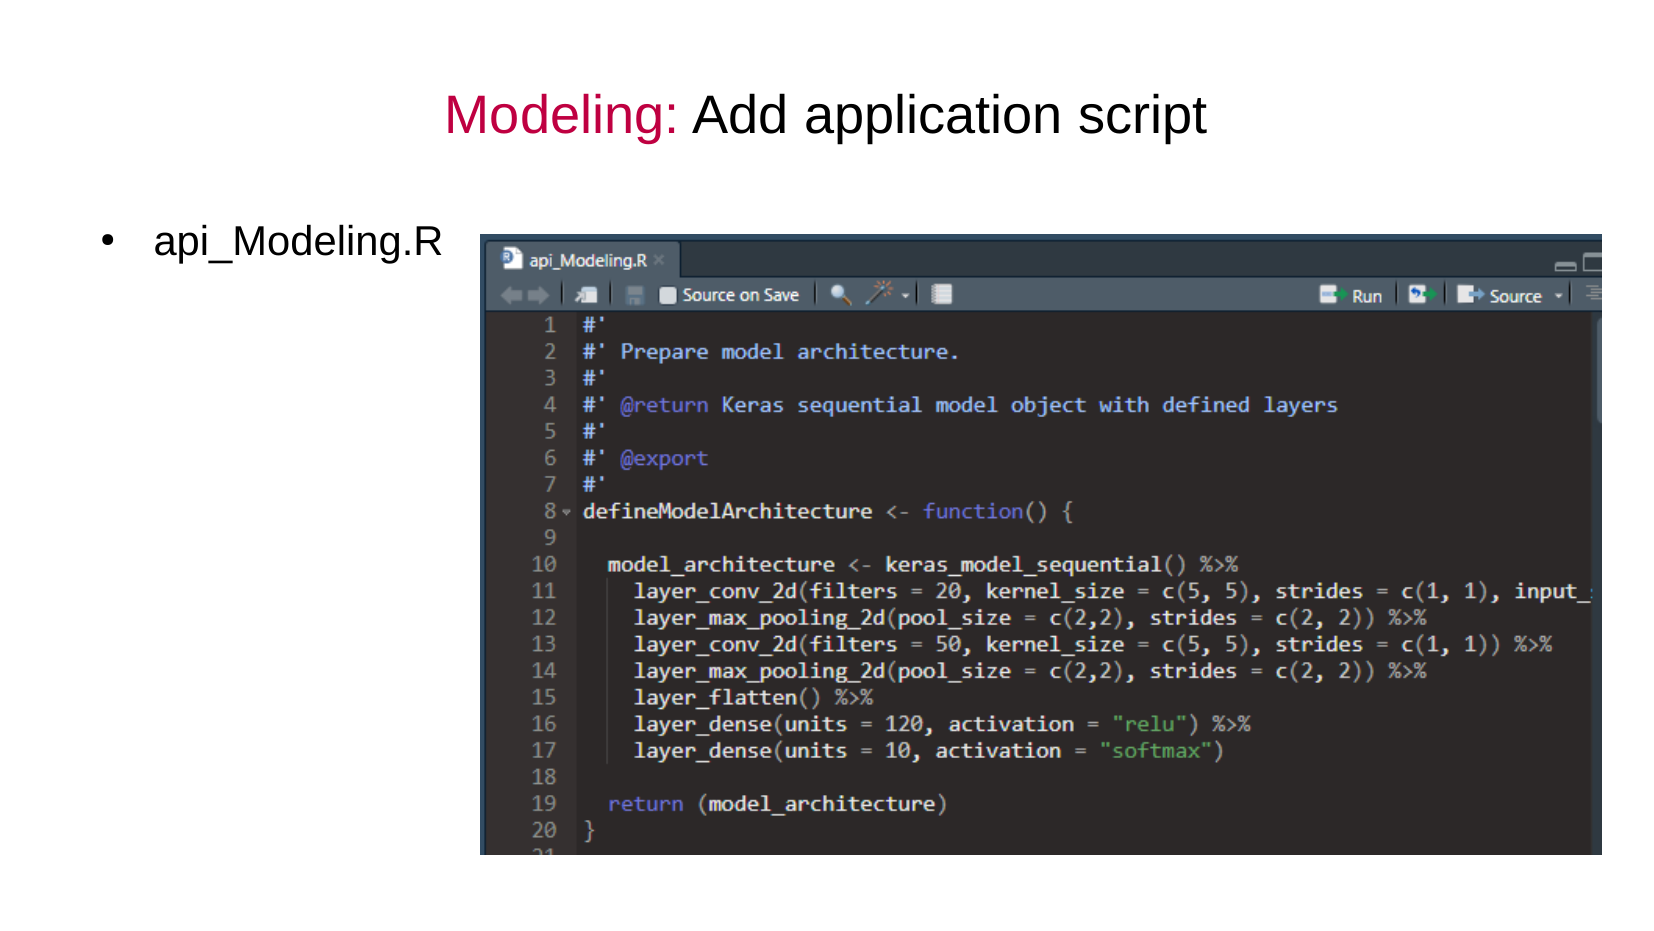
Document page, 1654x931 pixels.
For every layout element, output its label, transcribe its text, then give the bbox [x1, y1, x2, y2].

picture [480, 234, 1602, 856]
list api_Modeling.R [82, 217, 646, 451]
title Modeling: Add application script [82, 37, 1571, 193]
